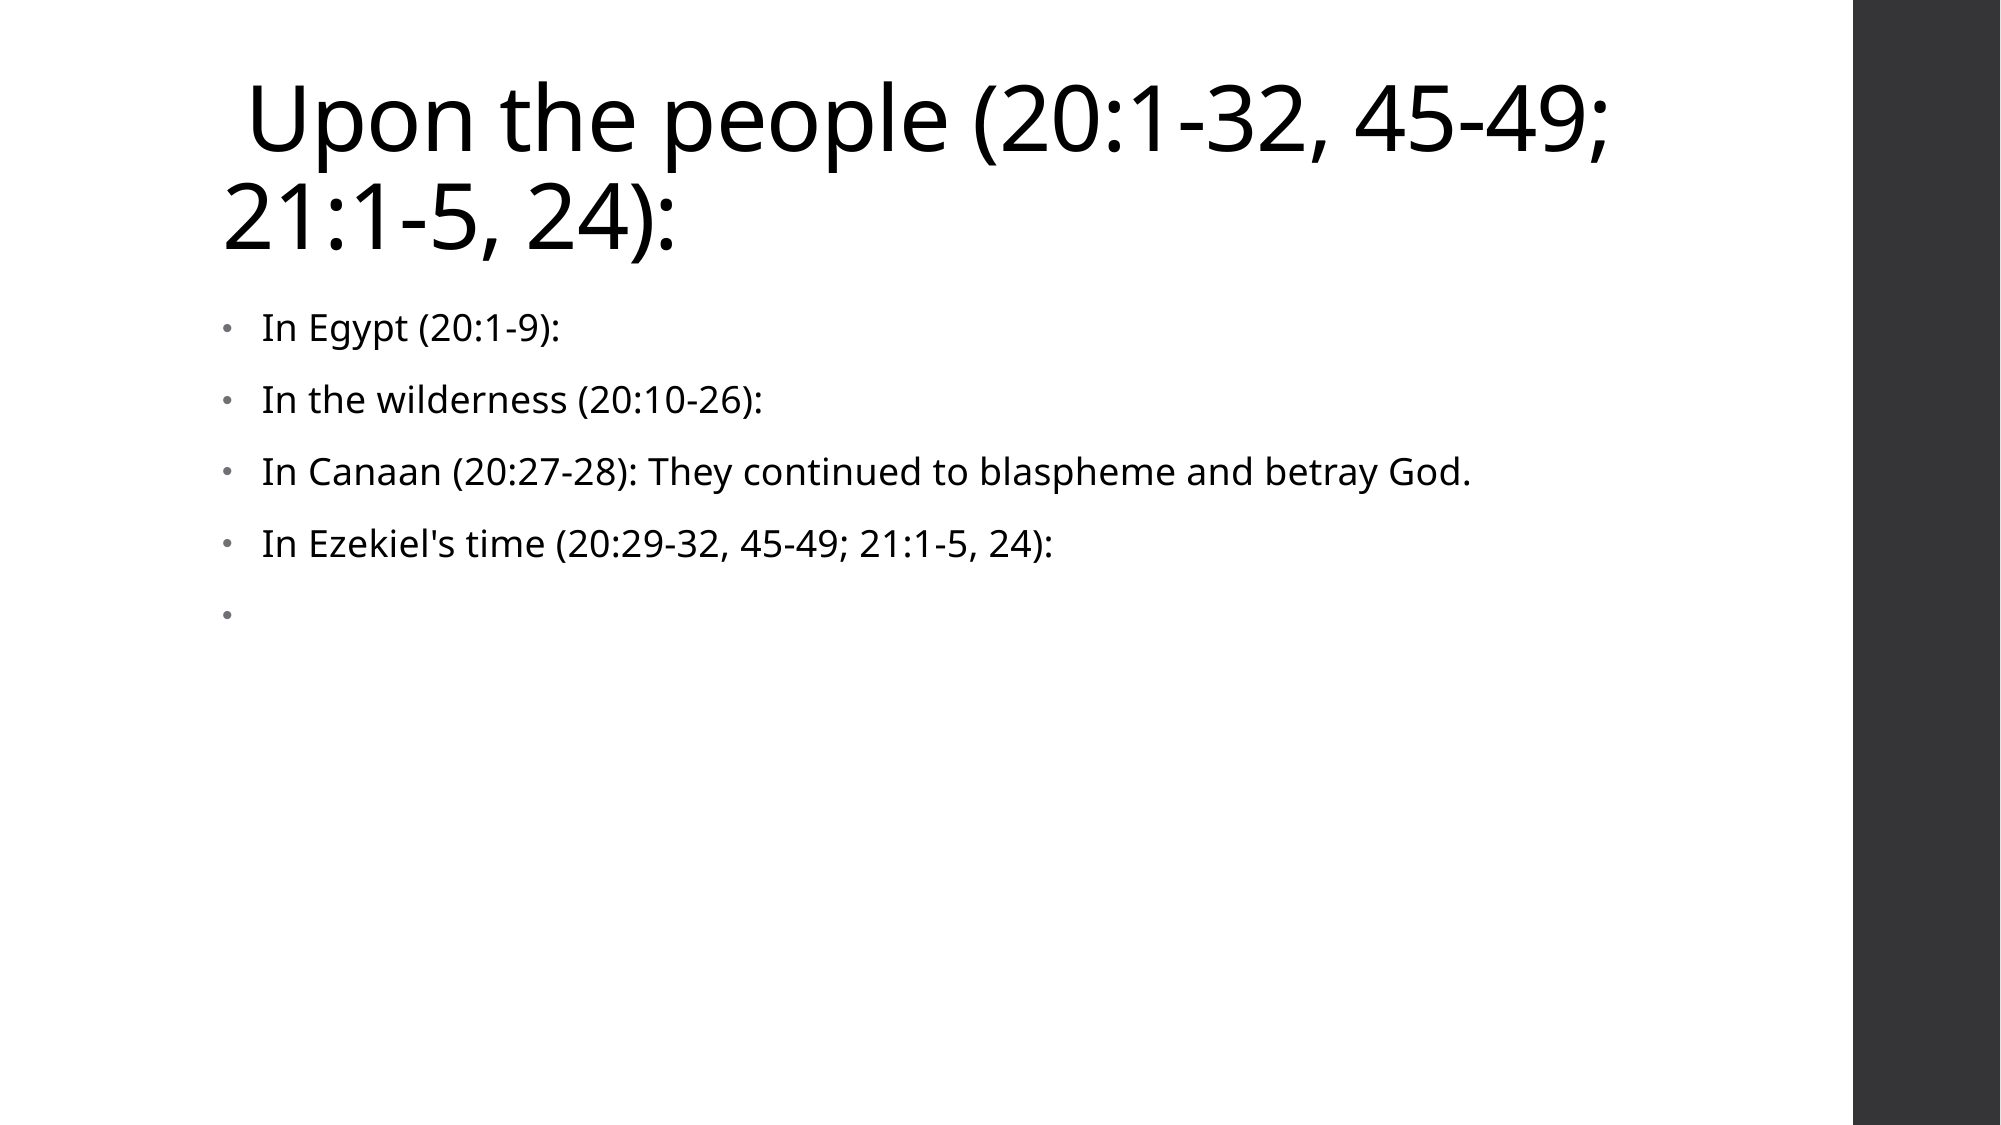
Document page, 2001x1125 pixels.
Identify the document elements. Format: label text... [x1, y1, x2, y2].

list In Egypt (20:1-9): In the wilderness (20:10-26): In Canaan (20:27-28): They continued to blaspheme and betray God. In Ezekiel's time (20:29-32, 45-49; 21:1-5, 24): [206, 299, 1617, 1014]
title Upon the people (20:1-32, 45-49; 21:1-5, 24): [206, 60, 1797, 278]
